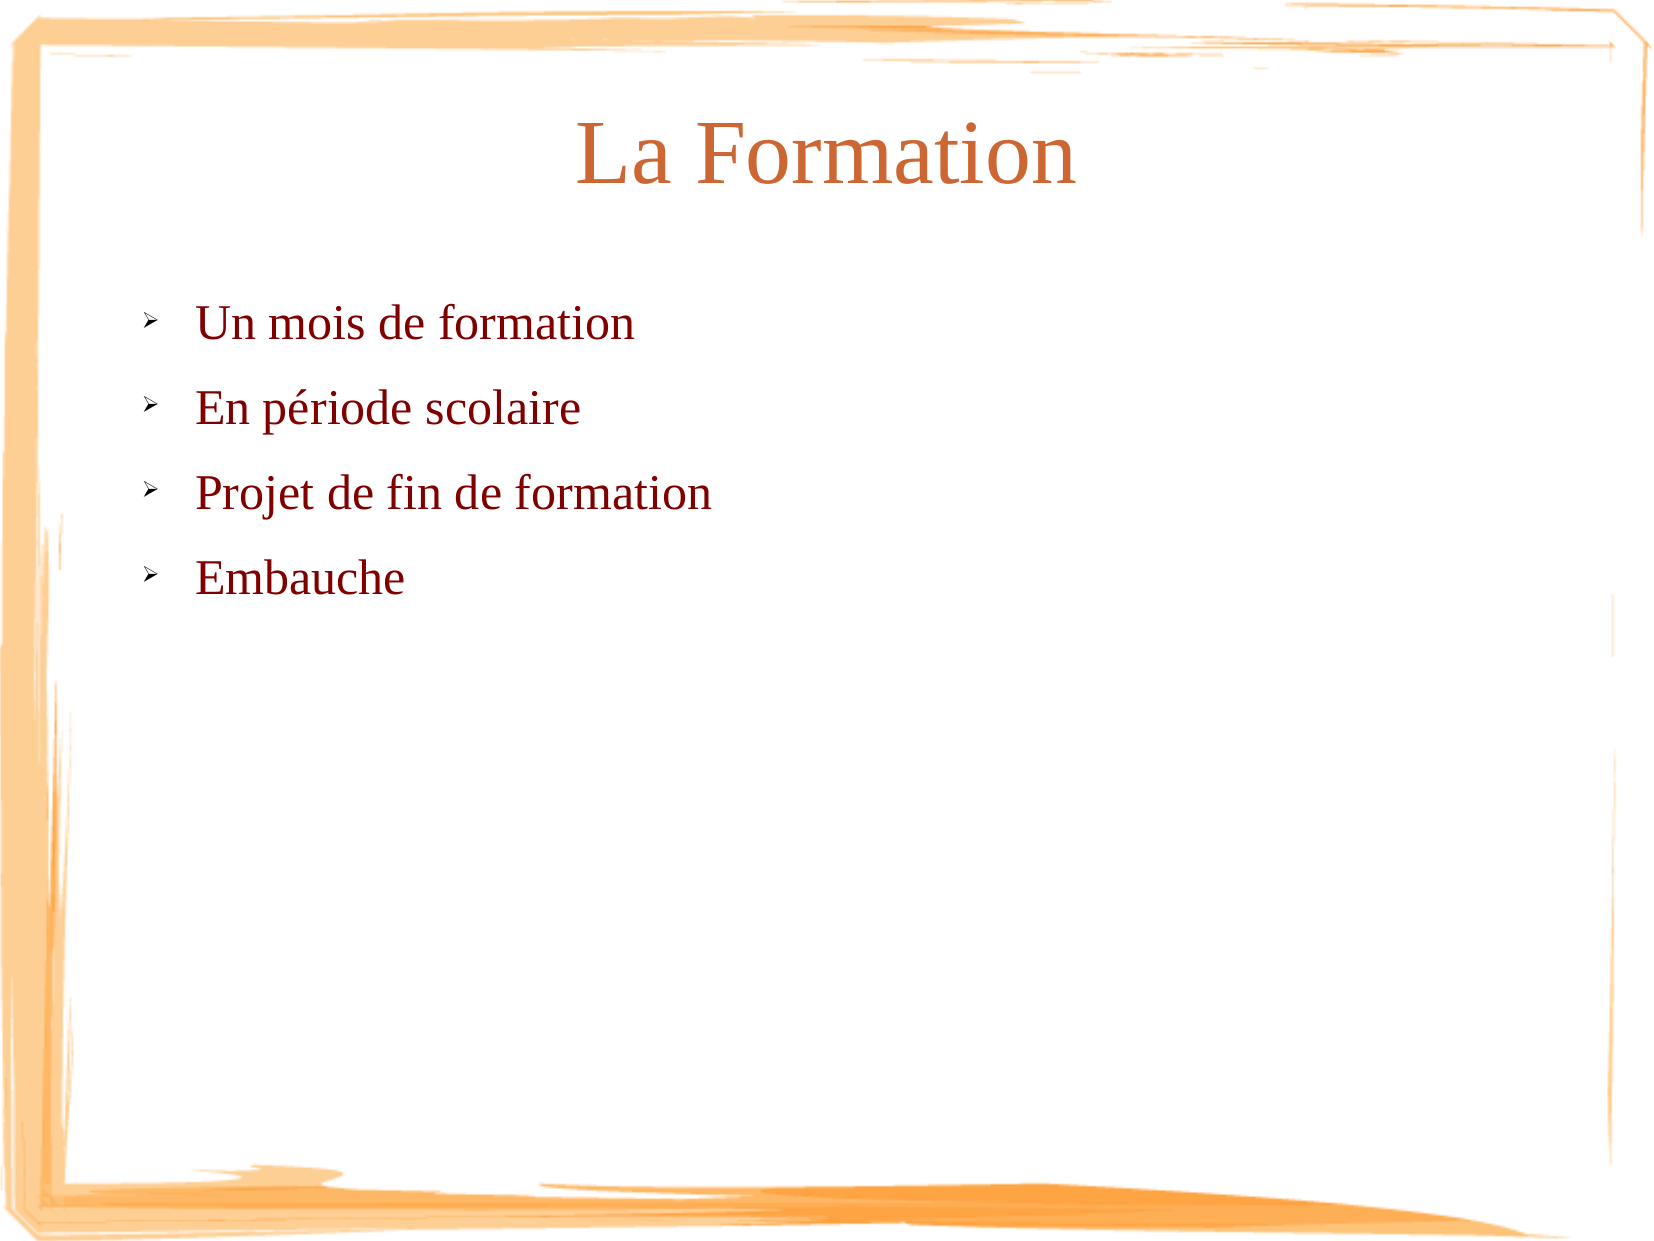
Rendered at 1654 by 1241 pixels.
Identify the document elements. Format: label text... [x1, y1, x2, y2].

picture [0, 0, 1654, 1241]
title La Formation [82, 49, 1571, 257]
list Un mois de formation En période scolaire Projet de fin de formation Embauche [141, 295, 1595, 1015]
